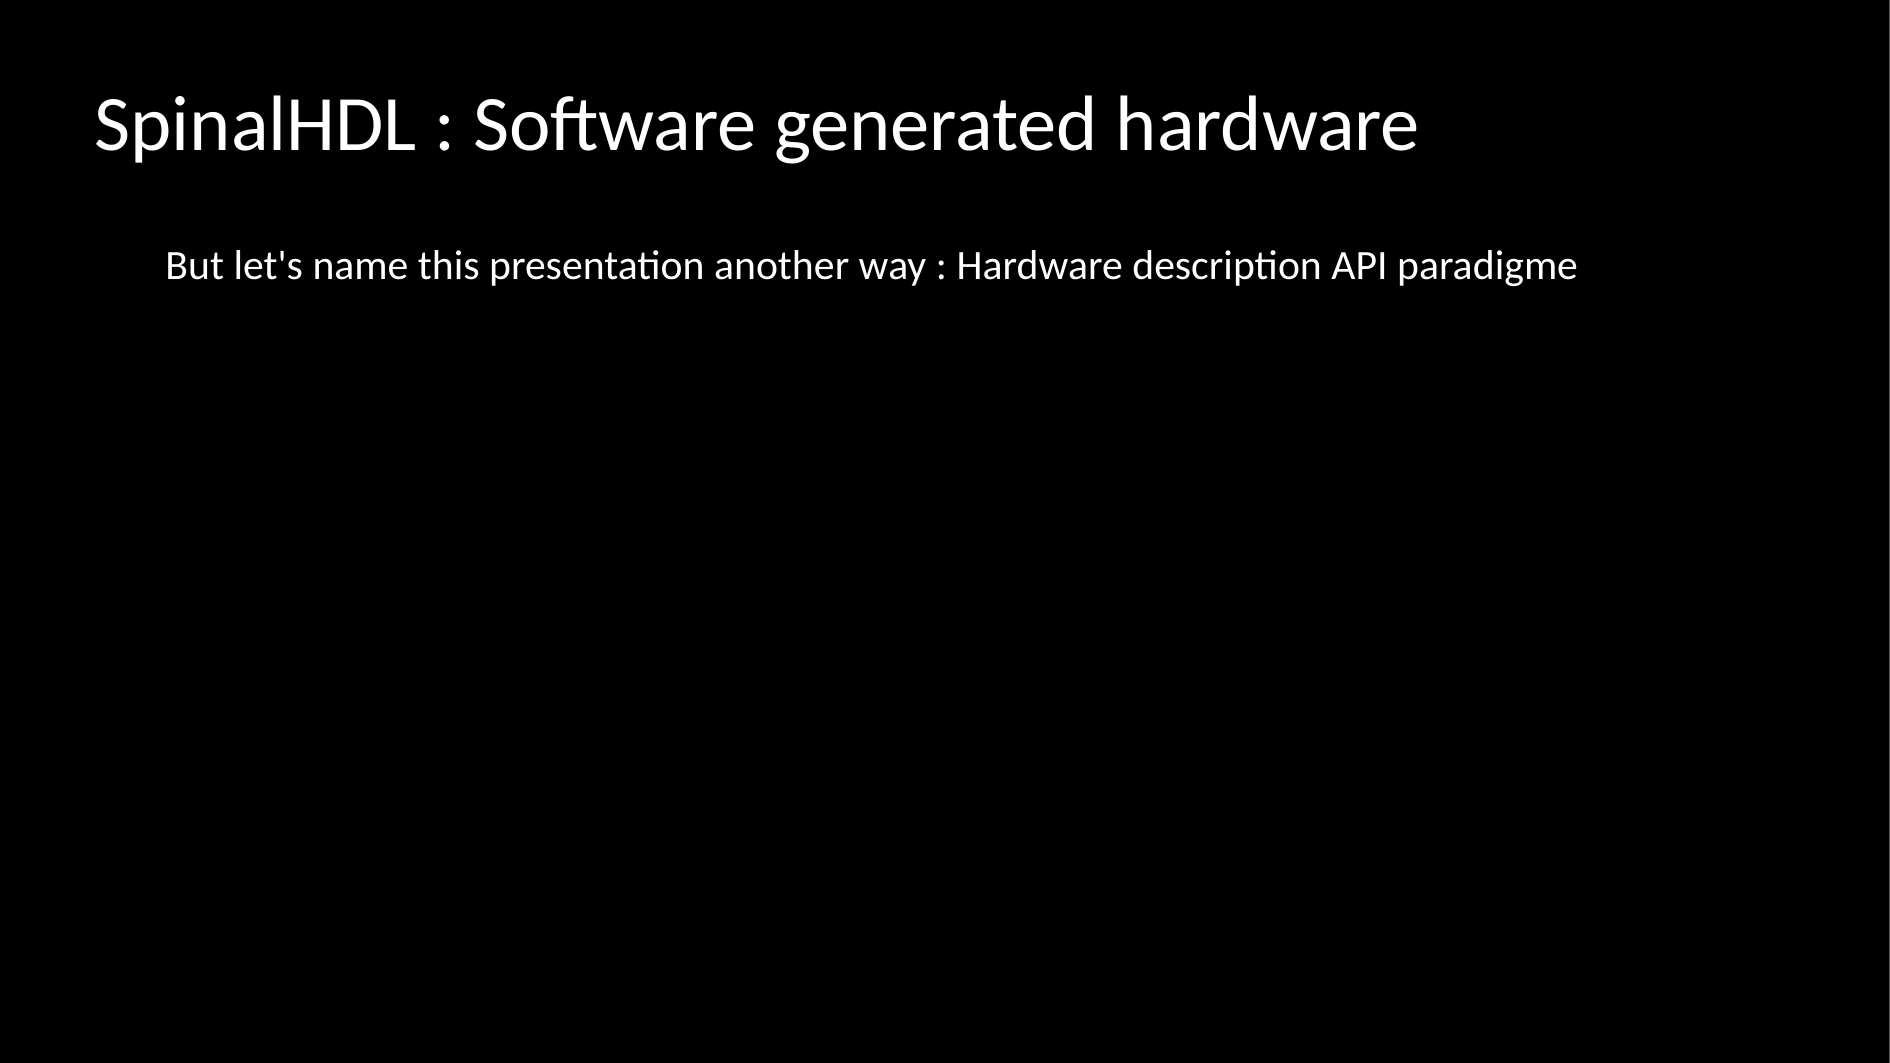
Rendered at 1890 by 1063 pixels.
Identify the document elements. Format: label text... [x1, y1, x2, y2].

title SpinalHDL : Software generated hardware [94, 42, 1796, 220]
list But let's name this presentation another way : Hardware description API paradigme [94, 248, 1796, 951]
